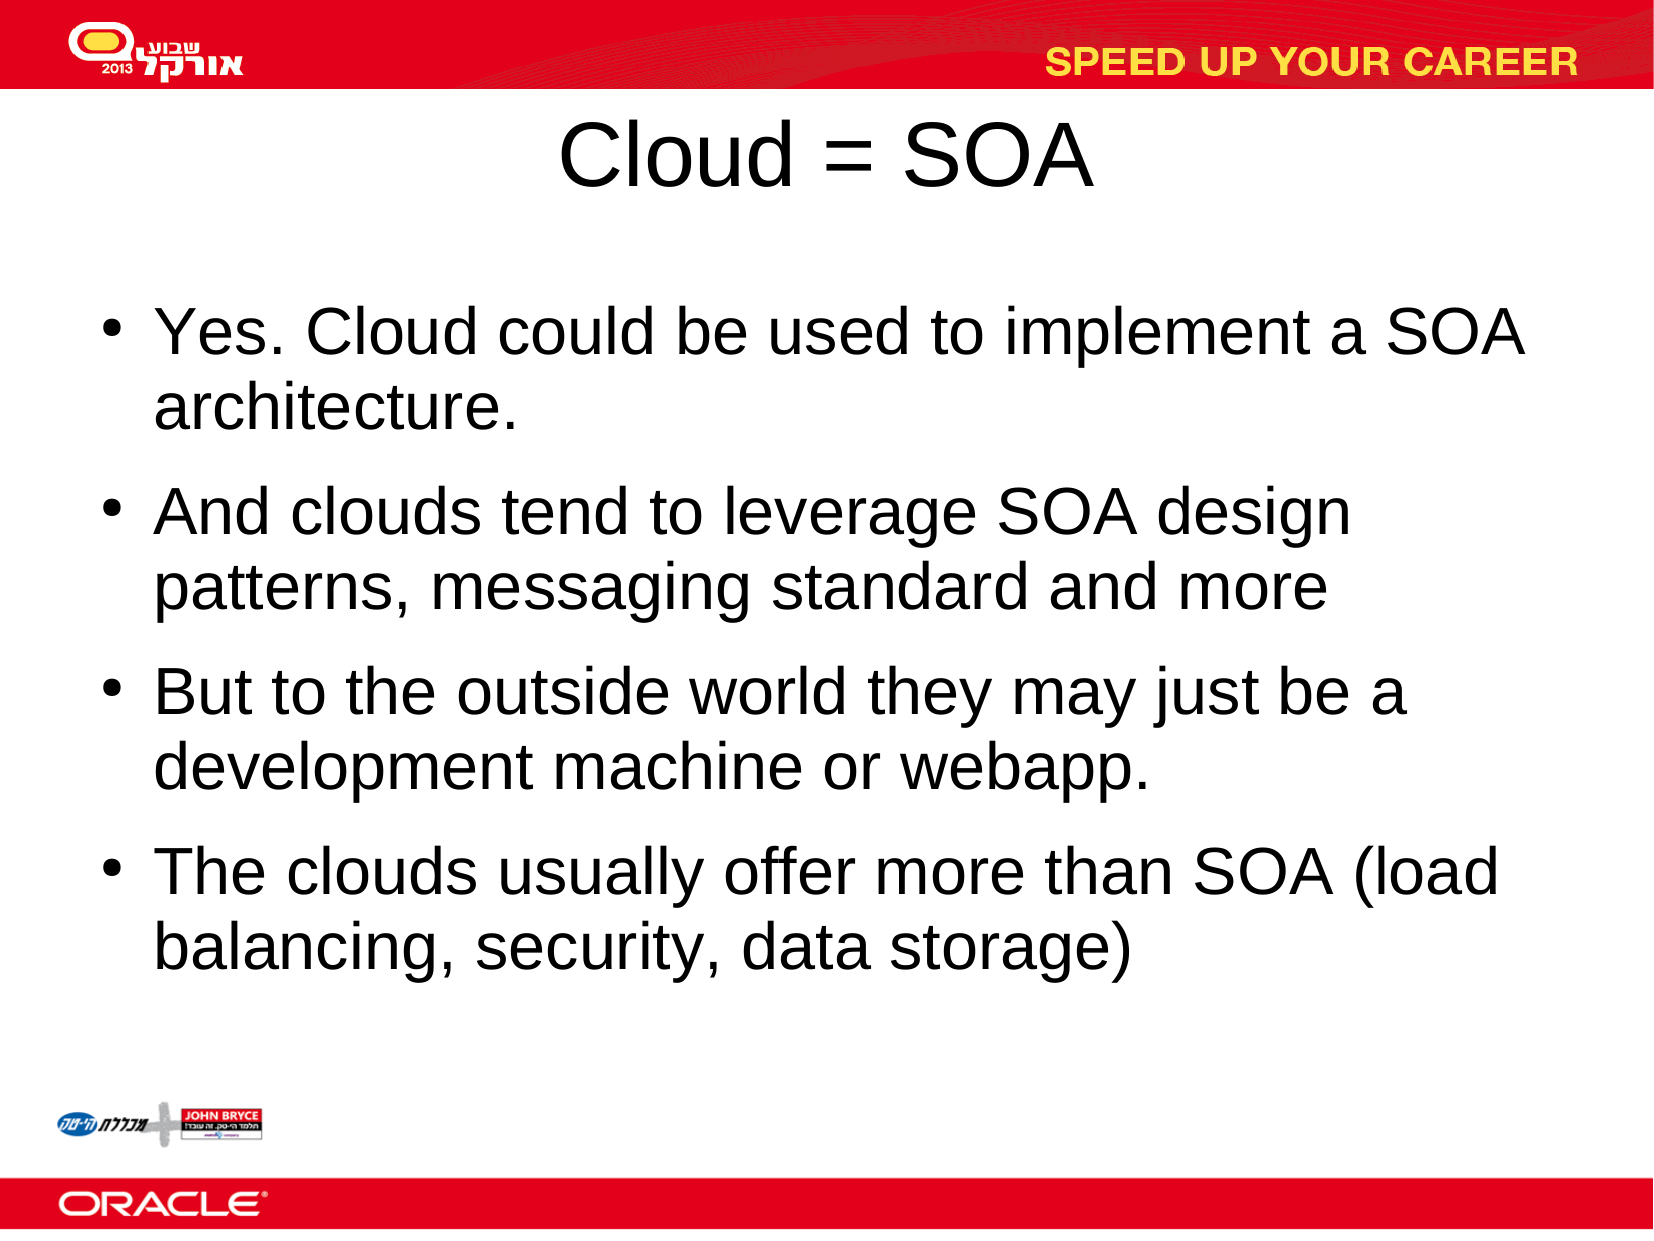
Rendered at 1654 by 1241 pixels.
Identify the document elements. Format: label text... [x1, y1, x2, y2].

list Yes. Cloud could be used to implement a SOA architecture. And clouds tend to leverage SOA design patterns, messaging standard and more But to the outside world they may just be a development machine or webapp. The clouds usually offer more than SOA (load balancing, security, data storage) [82, 290, 1538, 1010]
picture [0, 1087, 1653, 1240]
picture [0, 0, 1654, 89]
title Cloud = SOA [82, 49, 1571, 257]
